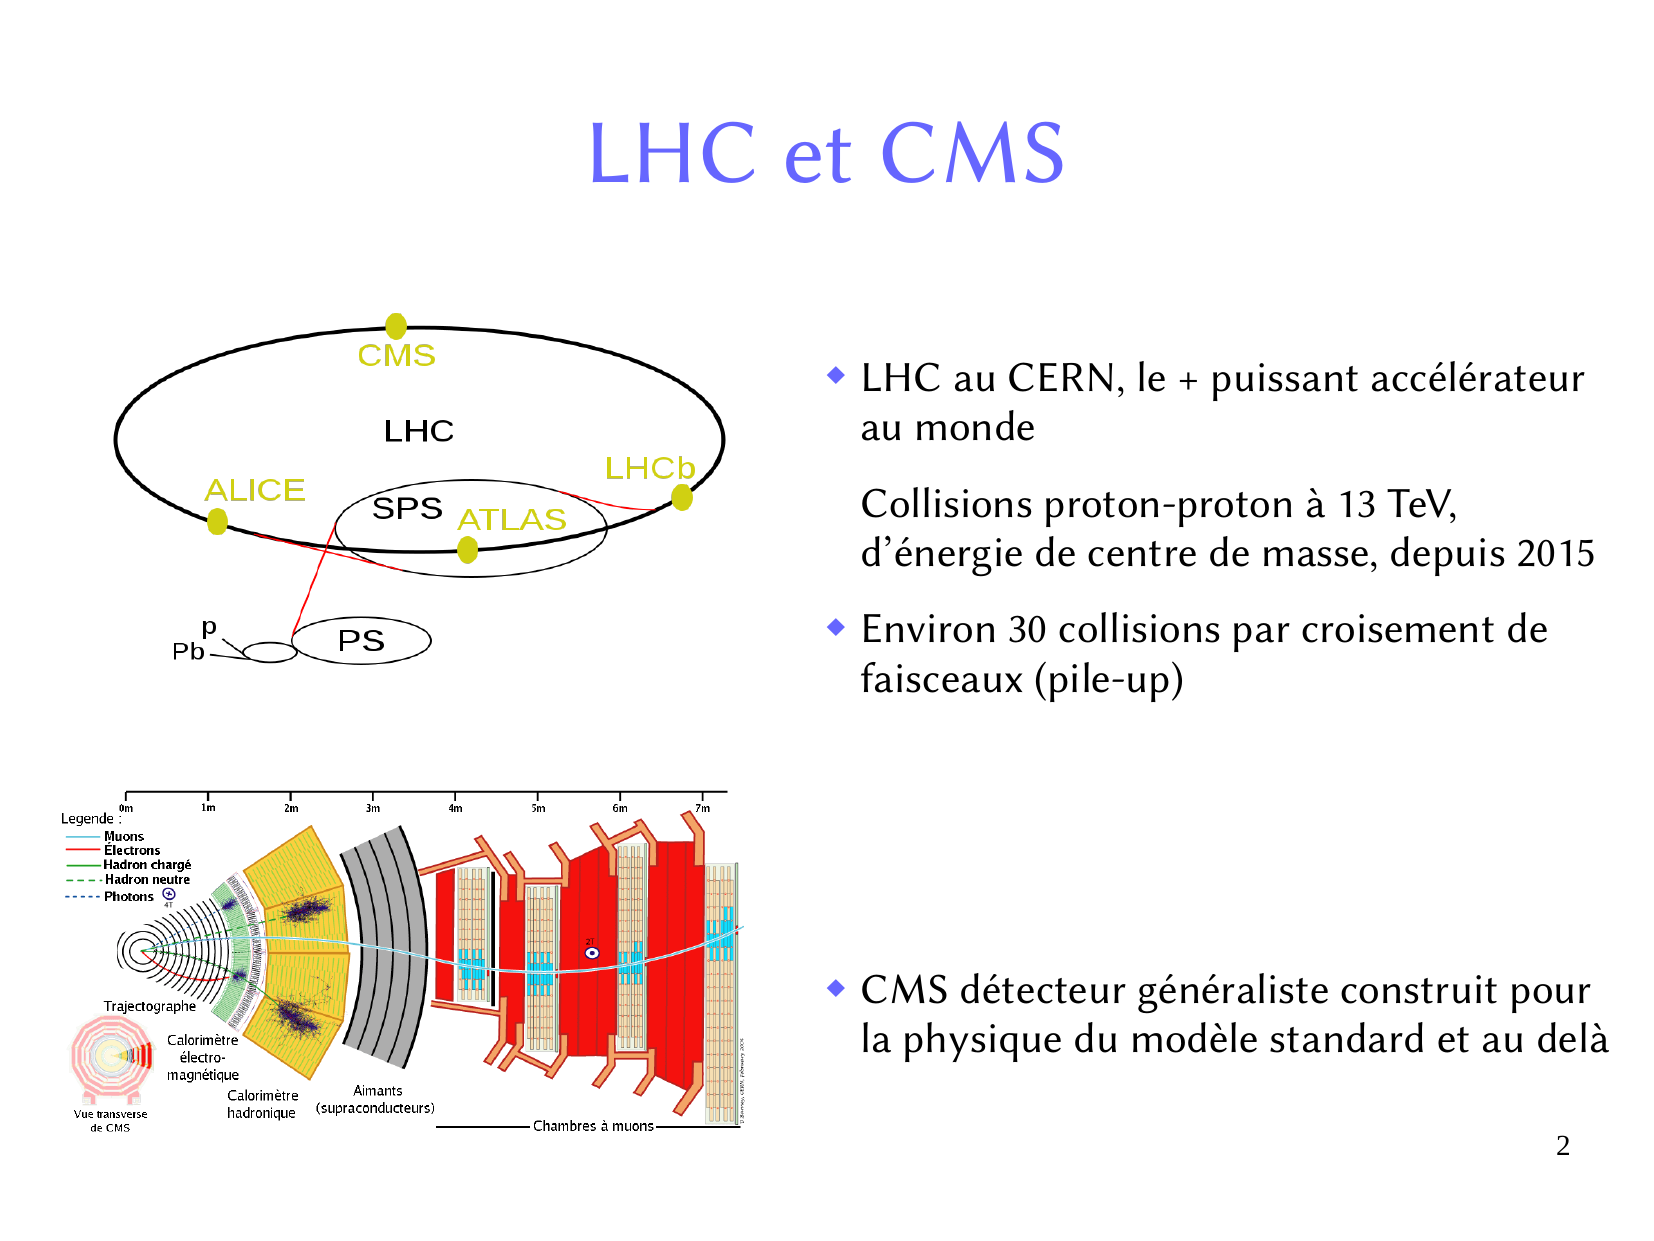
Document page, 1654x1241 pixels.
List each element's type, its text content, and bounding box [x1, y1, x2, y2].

list LHC au CERN, le + puissant accélérateur au monde Collisions proton-proton à 13 TeV, d’énergie de centre de masse, depuis 2015 Environ 30 collisions par croisement de faisceaux (pile-up) CMS détecteur généraliste construit pour la physique du modèle standard et au delà [826, 271, 1619, 1086]
picture [82, 288, 747, 686]
title LHC et CMS [82, 49, 1571, 257]
picture [59, 781, 745, 1134]
